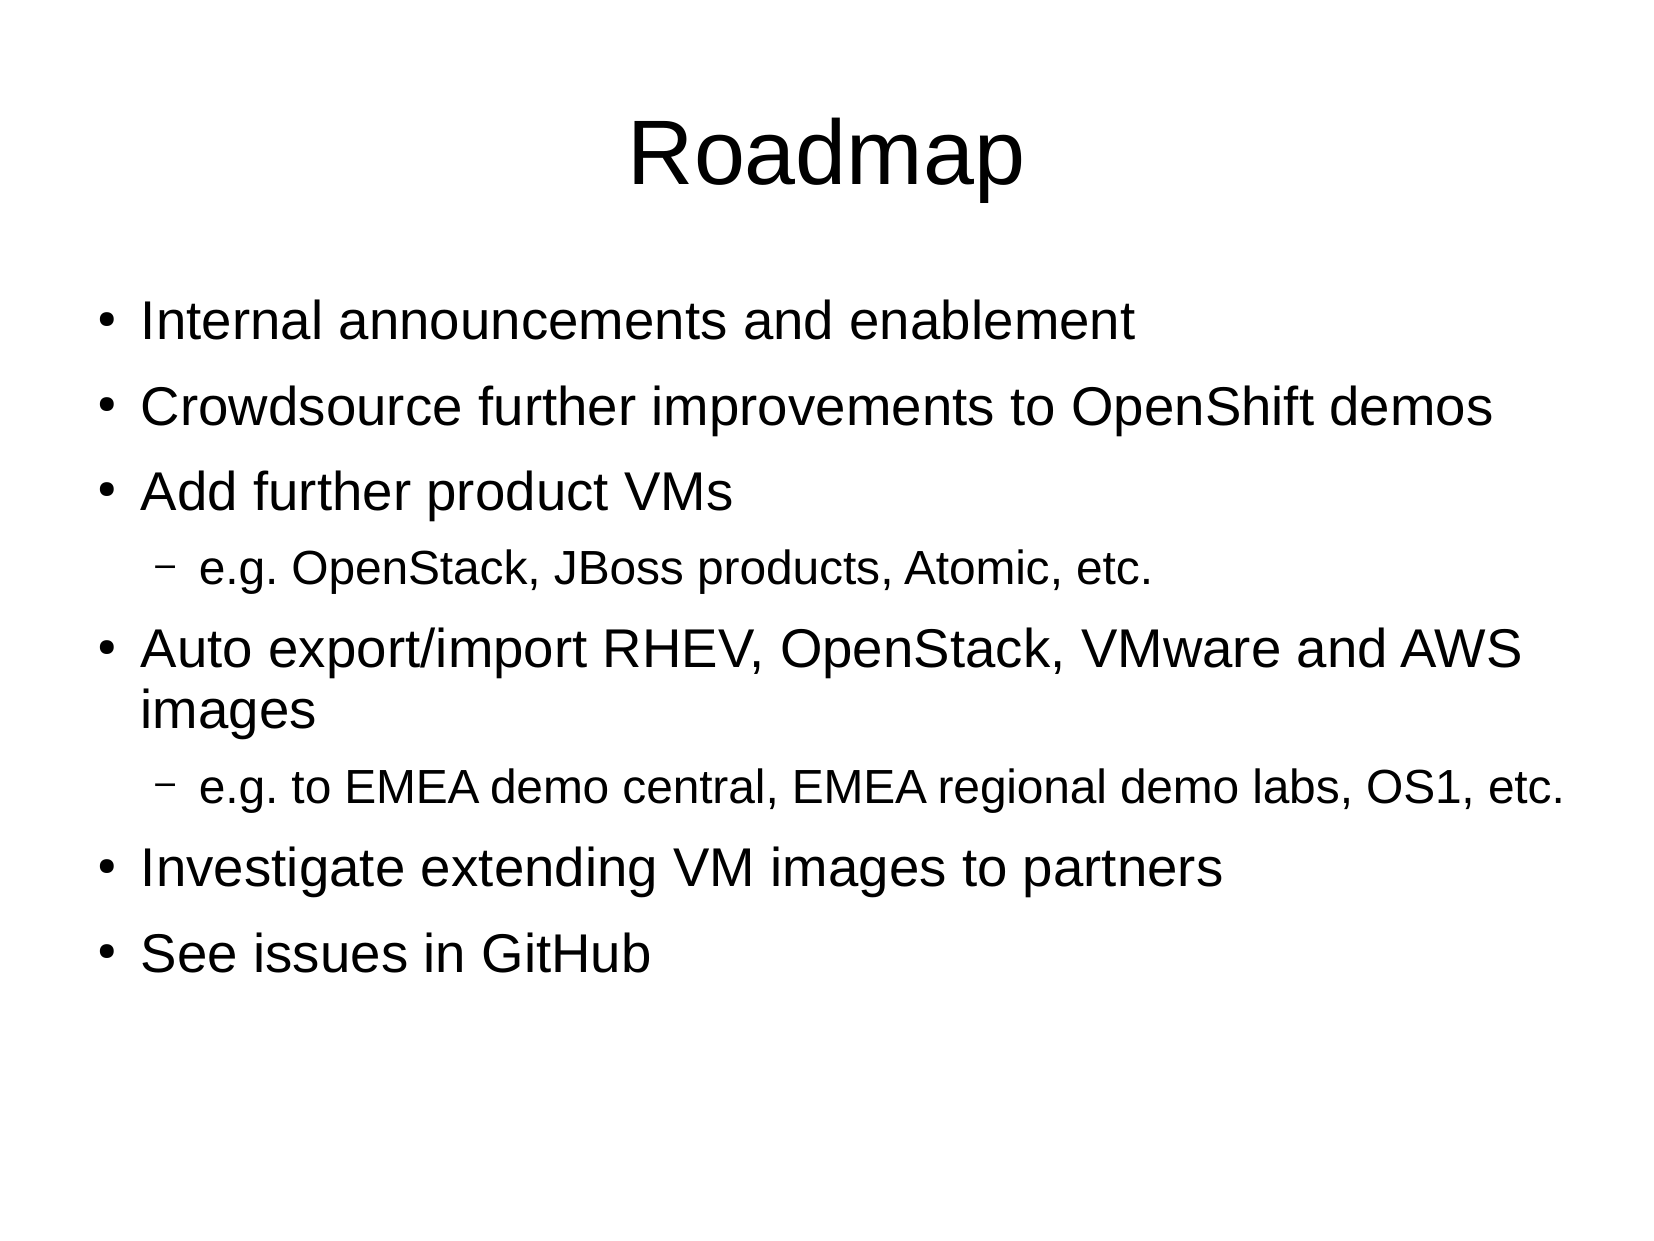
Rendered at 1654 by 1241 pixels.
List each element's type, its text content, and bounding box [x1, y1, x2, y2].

list Internal announcements and enablement Crowdsource further improvements to OpenShift demos Add further product VMs e.g. OpenStack, JBoss products, Atomic, etc. Auto export/import RHEV, OpenStack, VMware and AWS images e.g. to EMEA demo central, EMEA regional demo labs, OS1, etc. Investigate extending VM images to partners See issues in GitHub [82, 290, 1571, 1010]
title Roadmap [82, 49, 1571, 257]
